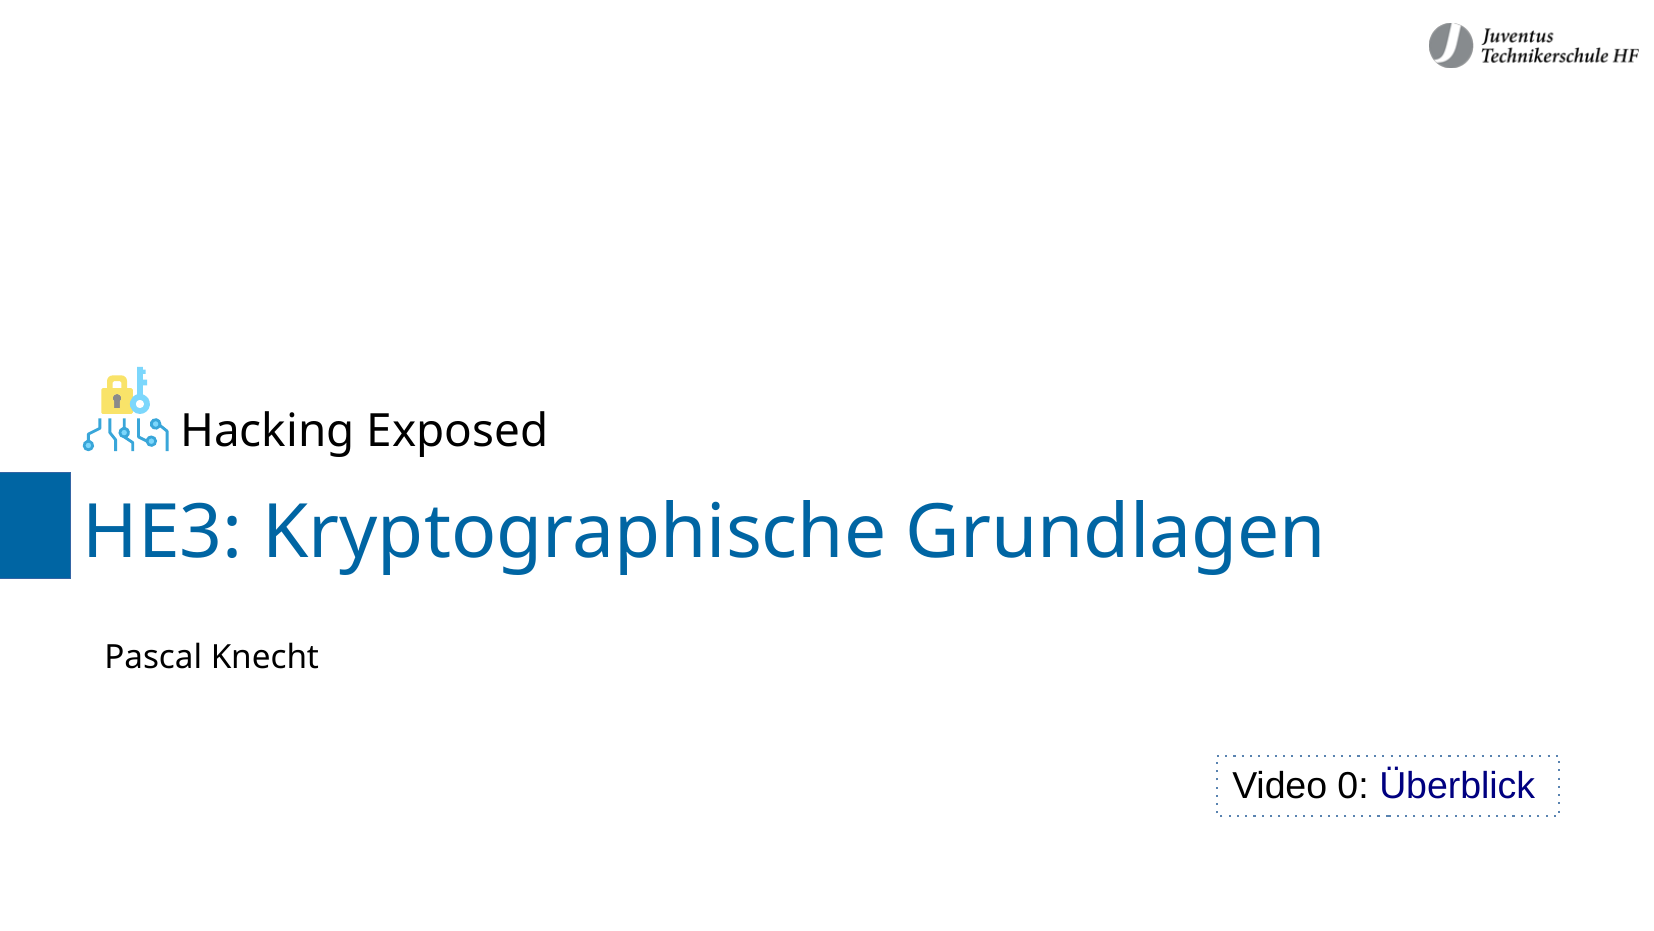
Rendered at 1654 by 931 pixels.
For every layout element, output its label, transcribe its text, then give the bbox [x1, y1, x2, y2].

title HE3: Kryptographische Grundlagen [82, 450, 1571, 606]
picture [1429, 23, 1639, 68]
text_box Video 0: Überblick [1216, 755, 1560, 816]
